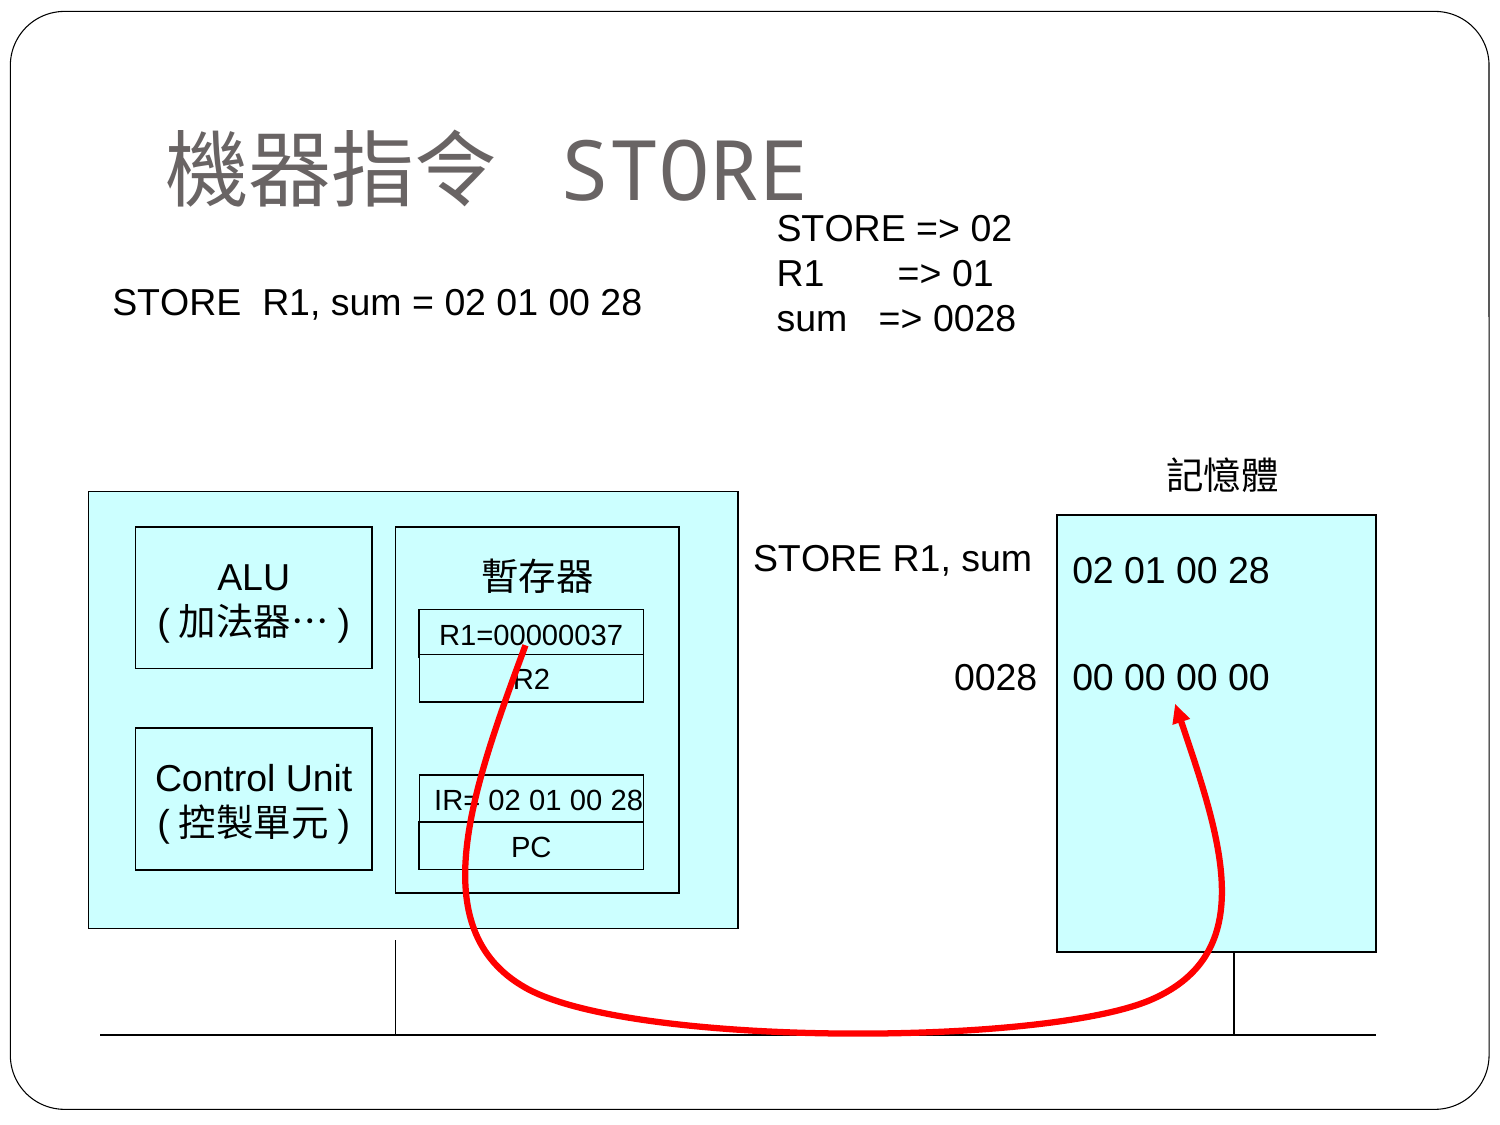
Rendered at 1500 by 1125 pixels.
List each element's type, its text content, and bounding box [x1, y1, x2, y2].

text_box R2 [517, 671, 528, 679]
title 機器指令 STORE [150, 44, 1426, 233]
text_box ALU (加法器…) [135, 527, 372, 669]
text_box 暫存器 [395, 527, 680, 894]
text_box R2 [509, 654, 644, 702]
text_box STORE R1, sum [738, 526, 1048, 588]
text_box 記憶體 [1151, 444, 1294, 505]
text_box 00 00 00 00 [1057, 645, 1285, 706]
text_box [1057, 515, 1377, 952]
text_box IR= 02 01 00 28 [474, 774, 644, 823]
text_box Control Unit (控製單元) [135, 728, 372, 870]
text_box R2 [419, 654, 518, 702]
text_box [1057, 706, 1218, 952]
text_box STORE R1, sum = 02 01 00 28 [97, 270, 668, 331]
text_box 0028 [939, 645, 1053, 706]
text_box STORE => 02 R1 => 01 sum => 0028 [761, 196, 1032, 347]
text_box 02 01 00 28 [1057, 538, 1285, 600]
text_box PC [419, 823, 466, 870]
text_box PC [469, 823, 644, 870]
text_box [88, 491, 739, 929]
text_box IR= 02 01 00 28 [419, 774, 478, 823]
text_box R1=00000037 [419, 609, 644, 654]
